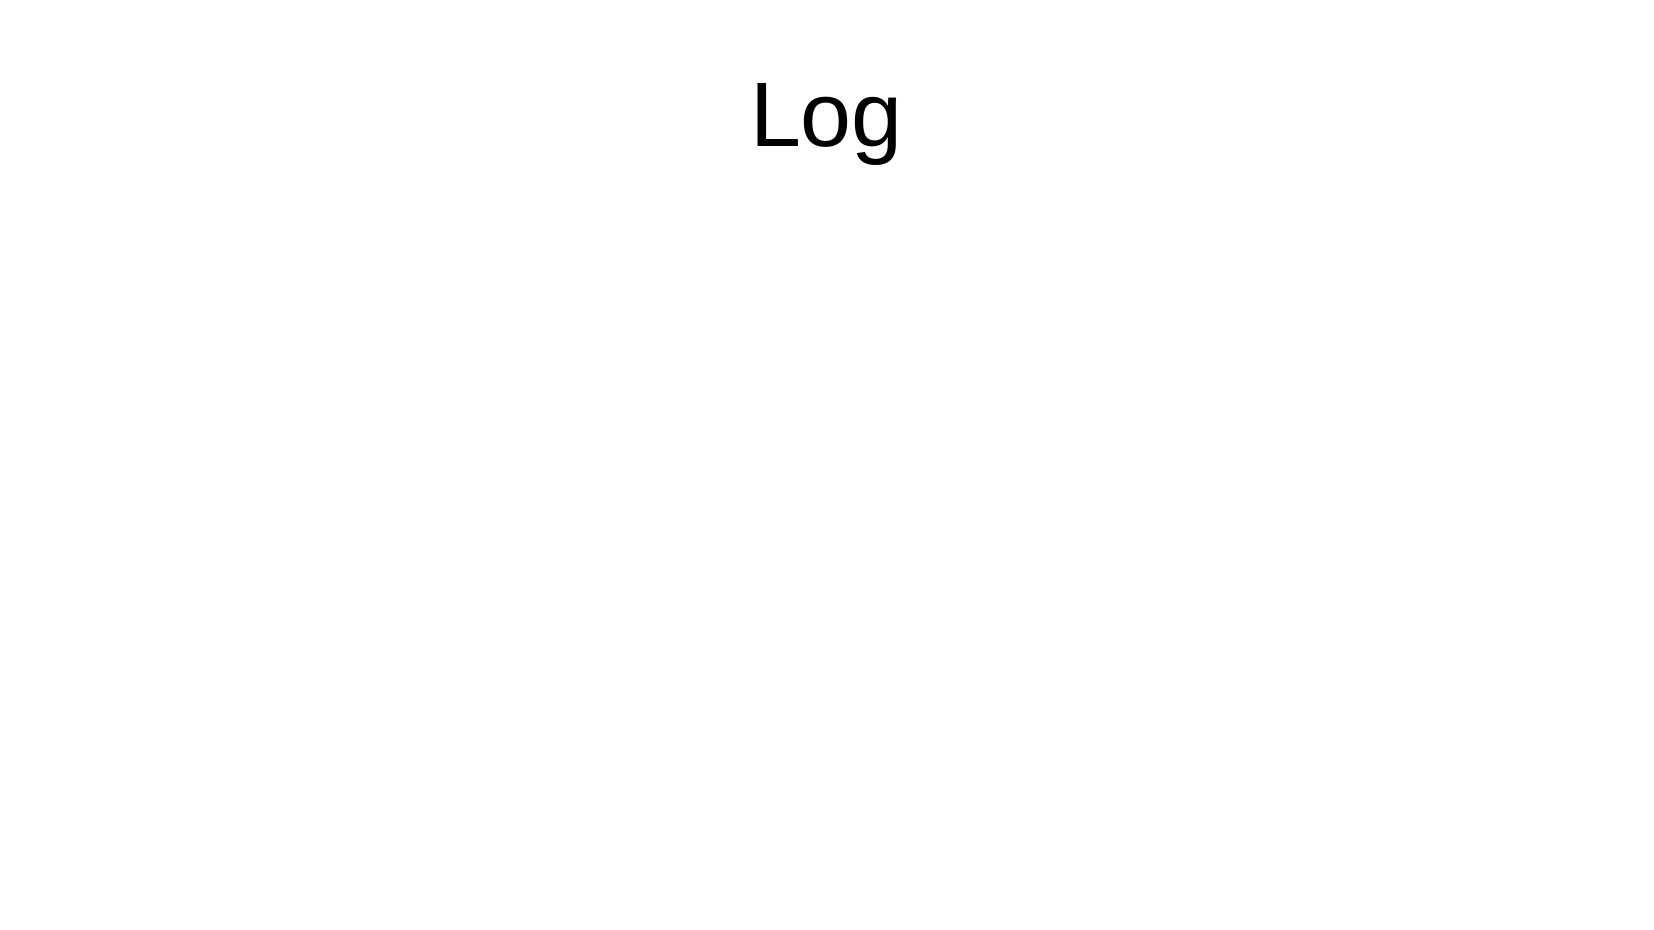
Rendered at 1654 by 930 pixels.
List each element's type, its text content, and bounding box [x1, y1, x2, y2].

title Log [82, 37, 1571, 193]
